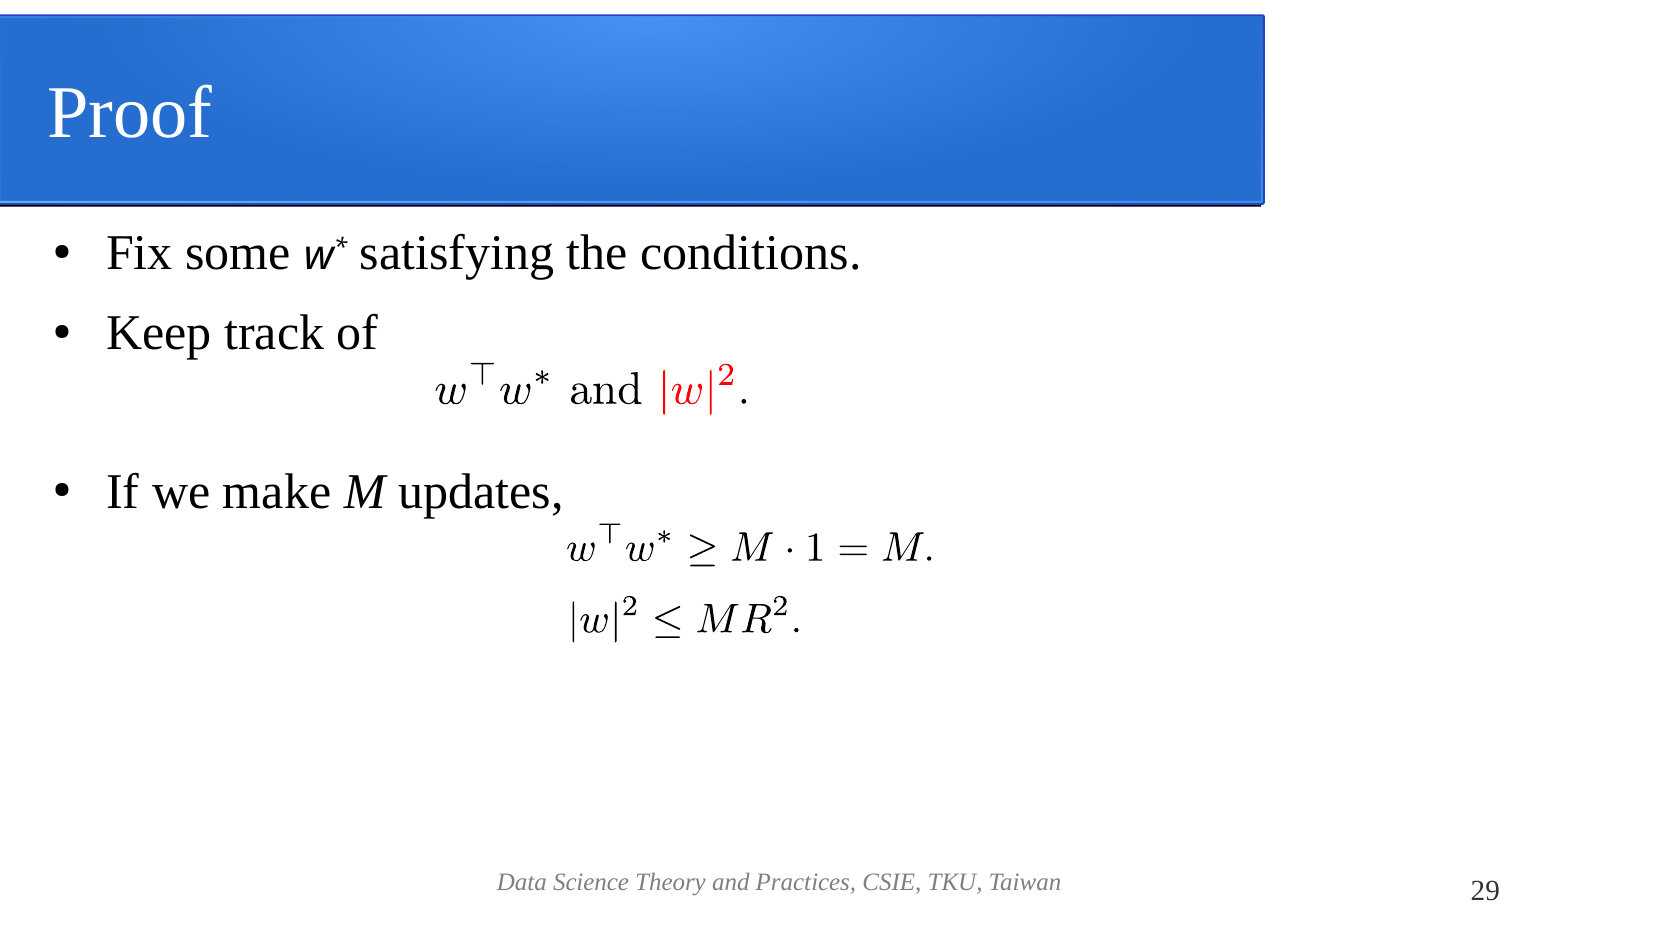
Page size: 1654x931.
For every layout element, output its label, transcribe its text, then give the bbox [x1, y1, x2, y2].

picture [434, 362, 747, 416]
title Proof [47, 35, 1199, 189]
list Fix some w* satisfying the conditions. Keep track of If we make M updates, [35, 224, 1524, 764]
picture [566, 594, 801, 645]
picture [566, 523, 932, 567]
